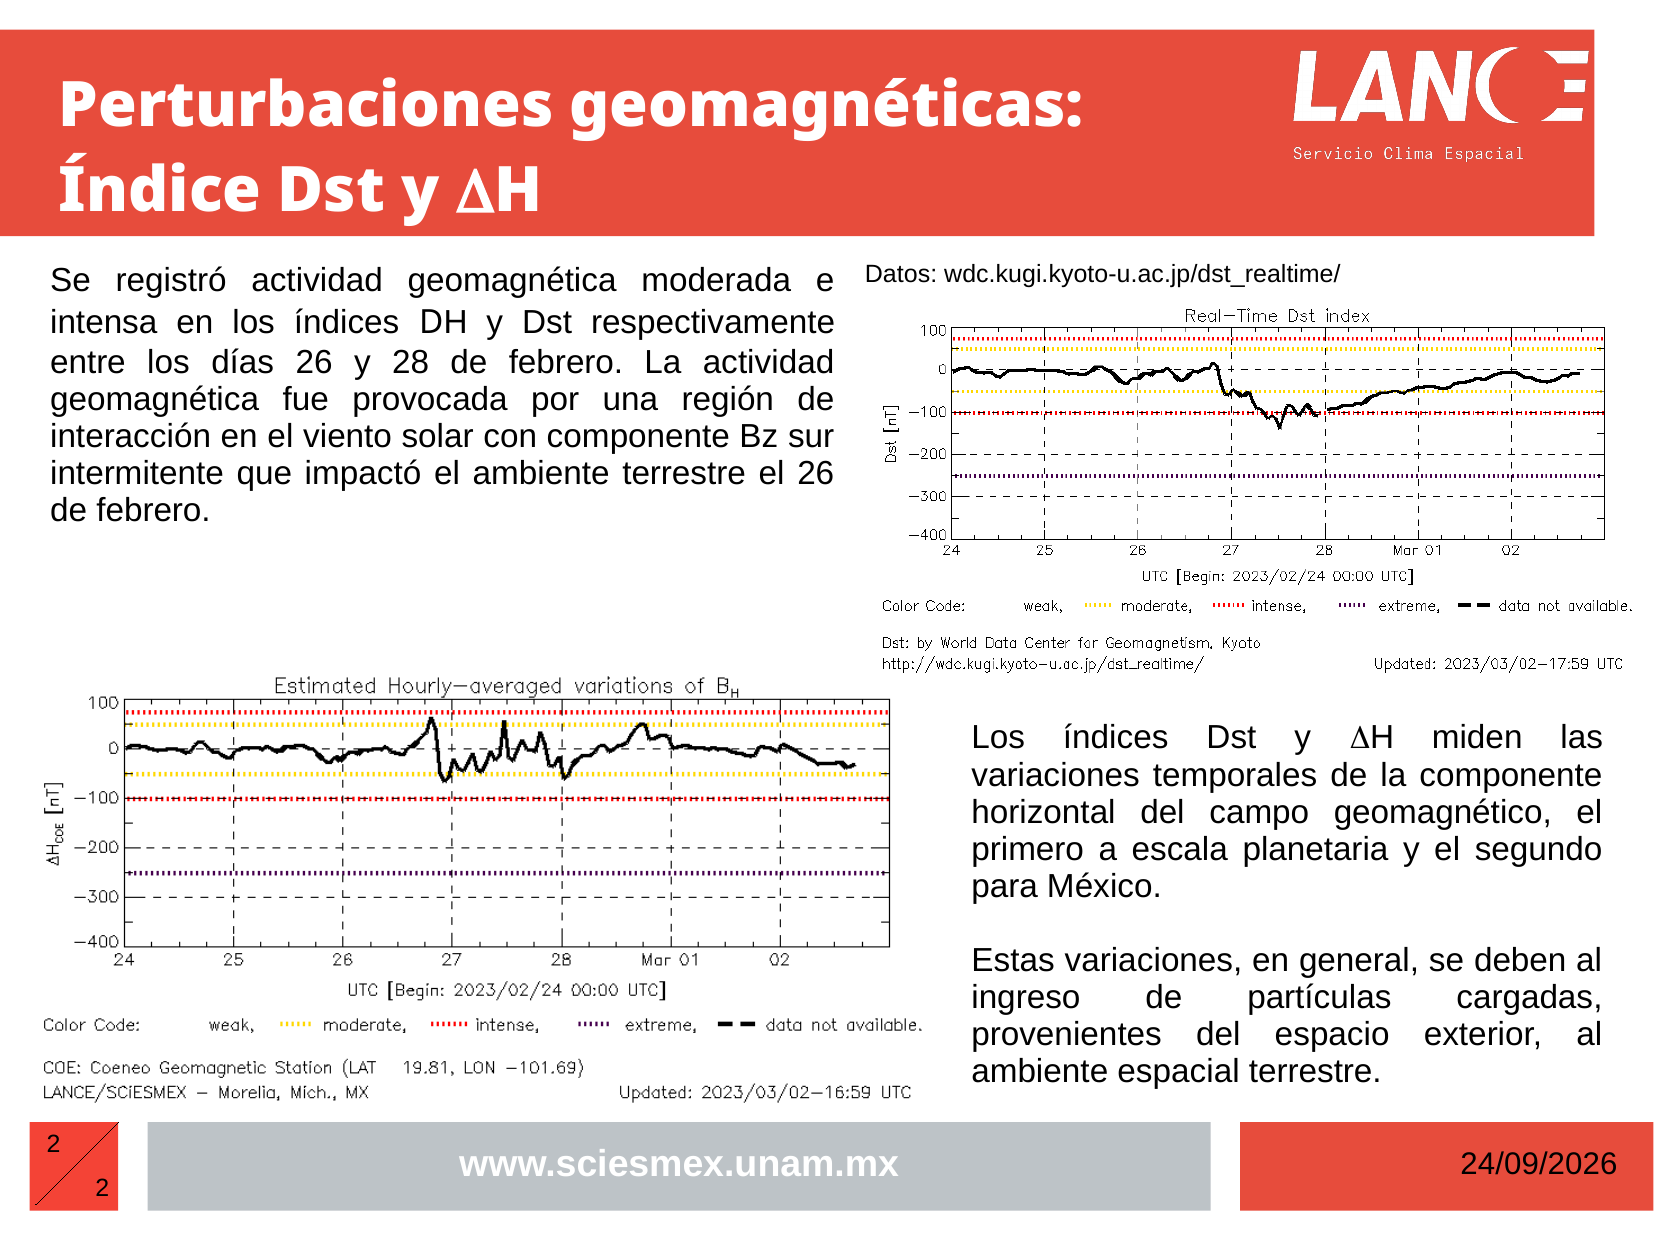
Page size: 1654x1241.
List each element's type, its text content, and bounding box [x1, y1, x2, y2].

text_box Los índices Dst y DH miden las variaciones temporales de la componente horizontal del campo geomagnético, el primero a escala planetaria y el segundo para México. Estas variaciones, en general, se deben al ingreso de partículas cargadas, provenientes del espacio exterior, al ambiente espacial terrestre. [956, 711, 1619, 1097]
text_box Datos: wdc.kugi.kyoto-u.ac.jp/dst_realtime/ [850, 252, 1371, 296]
picture [34, 289, 1642, 1105]
picture [1293, 47, 1589, 162]
title Perturbaciones geomagnéticas: Índice Dst y DH [59, 59, 1312, 207]
text_box 2 [35, 1151, 125, 1209]
text_box 02/03/2023 [1424, 1122, 1654, 1205]
text_box Se registró actividad geomagnética moderada e intensa en los índices DH y Dst respectivamente entre los días 26 y 28 de febrero. La actividad geomagnética fue provocada por una región de interacción en el viento solar con componente Bz sur intermitente que impactó el ambiente terrestre el 26 de febrero. [35, 253, 851, 640]
text_box www.sciesmex.unam.mx [153, 1122, 1205, 1205]
text_box <número> [31, 1122, 176, 1170]
